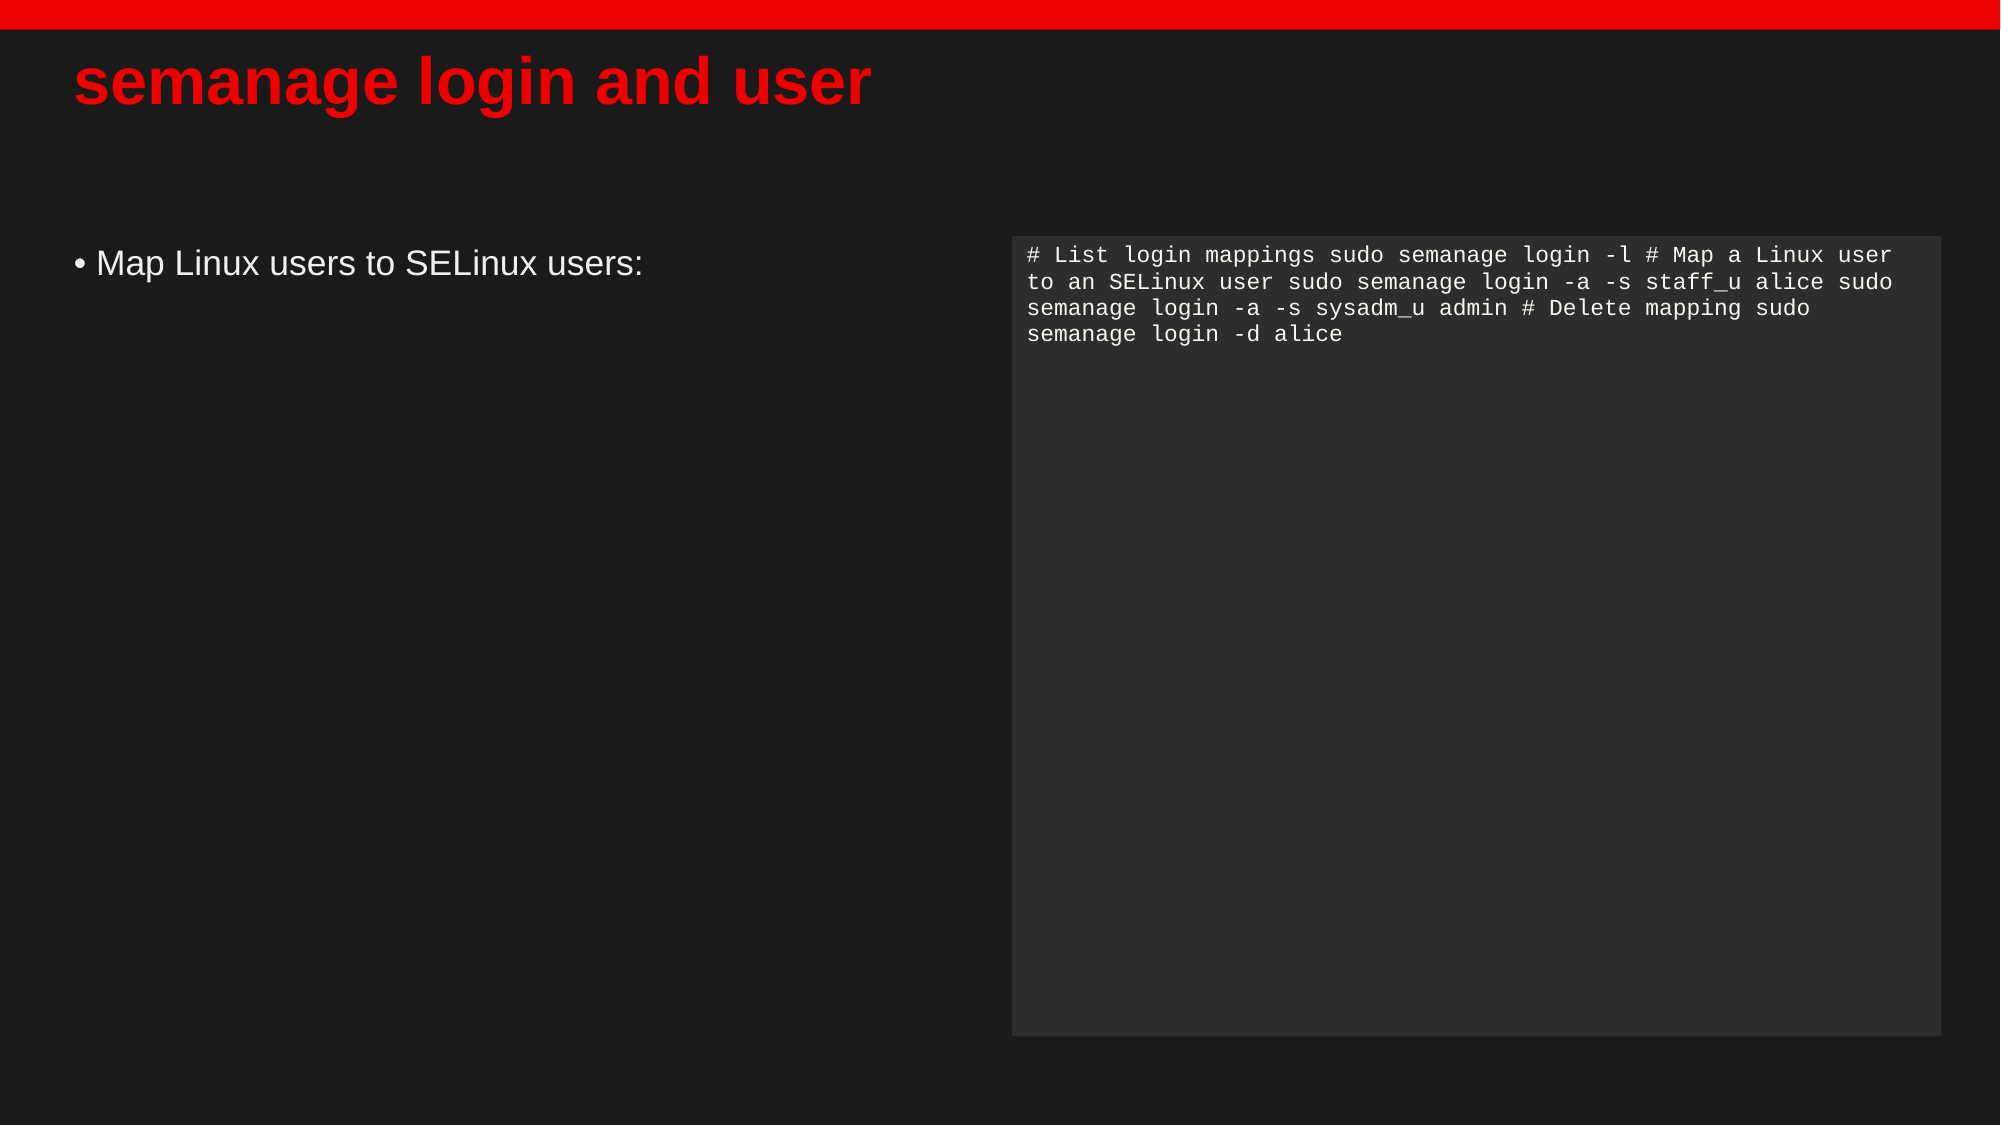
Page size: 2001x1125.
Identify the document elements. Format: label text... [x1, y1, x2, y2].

text_box [0, 0, 2001, 30]
text_box # List login mappings sudo semanage login -l # Map a Linux user to an SELinux user sudo semanage login -a -s staff_u alice sudo semanage login -a -s sysadm_u admin # Delete mapping sudo semanage login -d alice [1011, 236, 1942, 1037]
text_box • Map Linux users to SELinux users: [59, 236, 989, 1037]
text_box semanage login and user [59, 36, 1942, 208]
